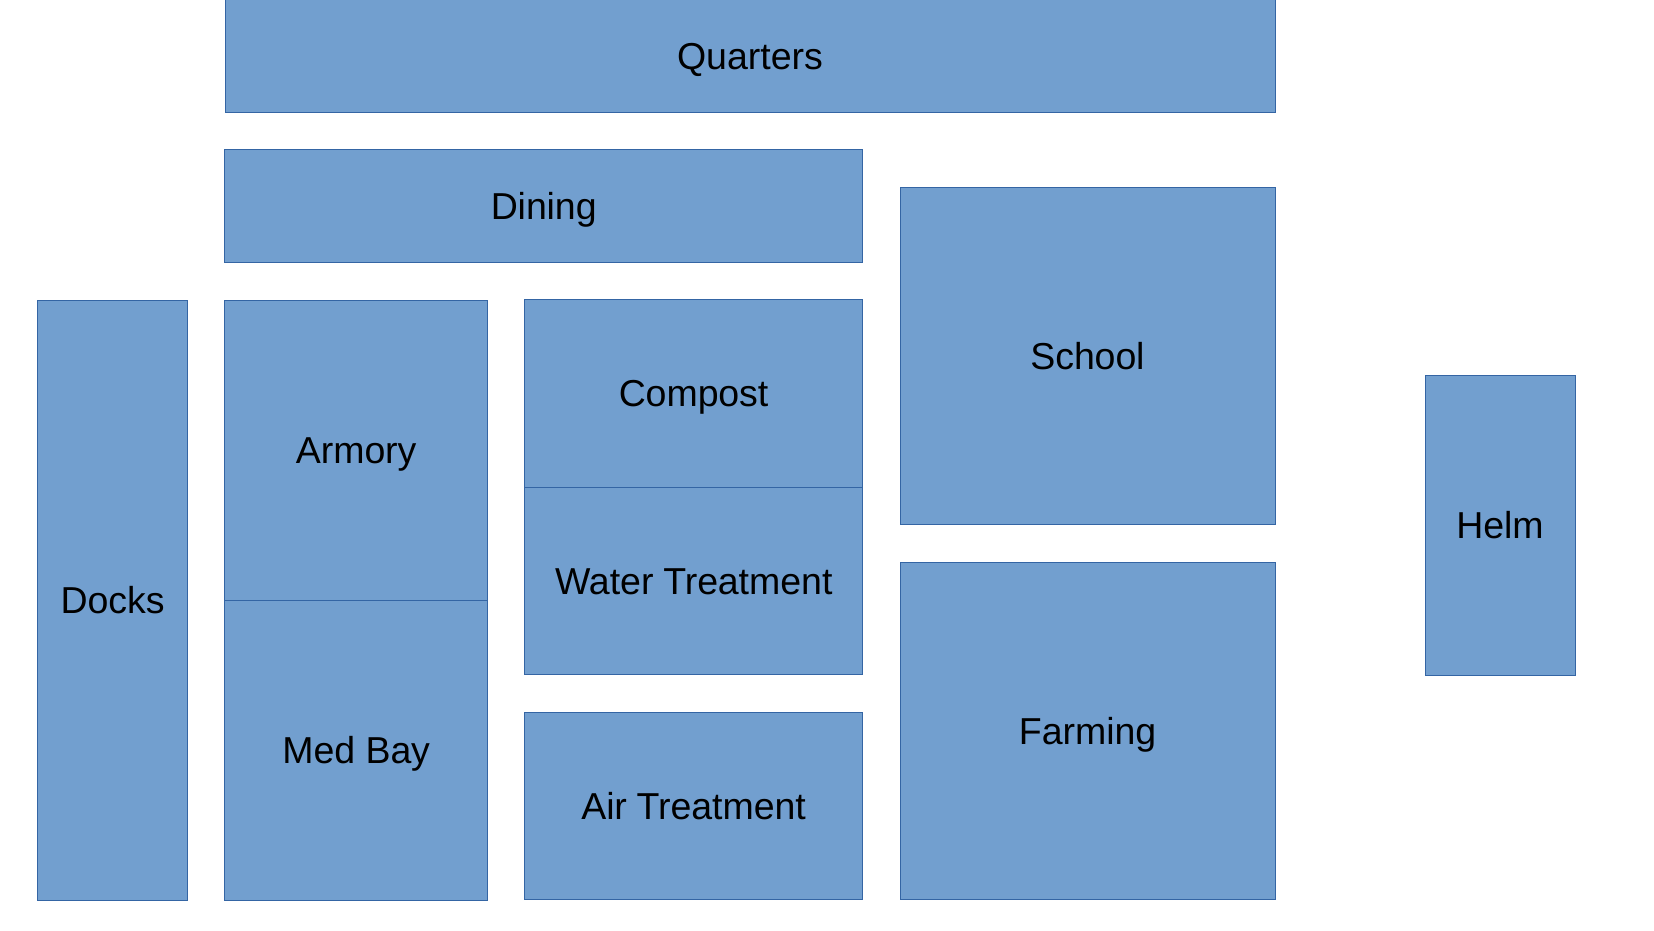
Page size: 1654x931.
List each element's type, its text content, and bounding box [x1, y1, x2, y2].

text_box Farming [900, 562, 1276, 900]
text_box Air Treatment [524, 712, 863, 900]
text_box Dining [224, 149, 863, 263]
text_box Helm [1425, 375, 1576, 676]
text_box School [900, 187, 1276, 525]
text_box Quarters [225, 0, 1276, 113]
text_box Armory [224, 300, 488, 600]
text_box Med Bay [224, 600, 488, 901]
text_box Water Treatment [524, 487, 863, 675]
text_box Compost [524, 299, 863, 487]
text_box Docks [37, 300, 188, 901]
